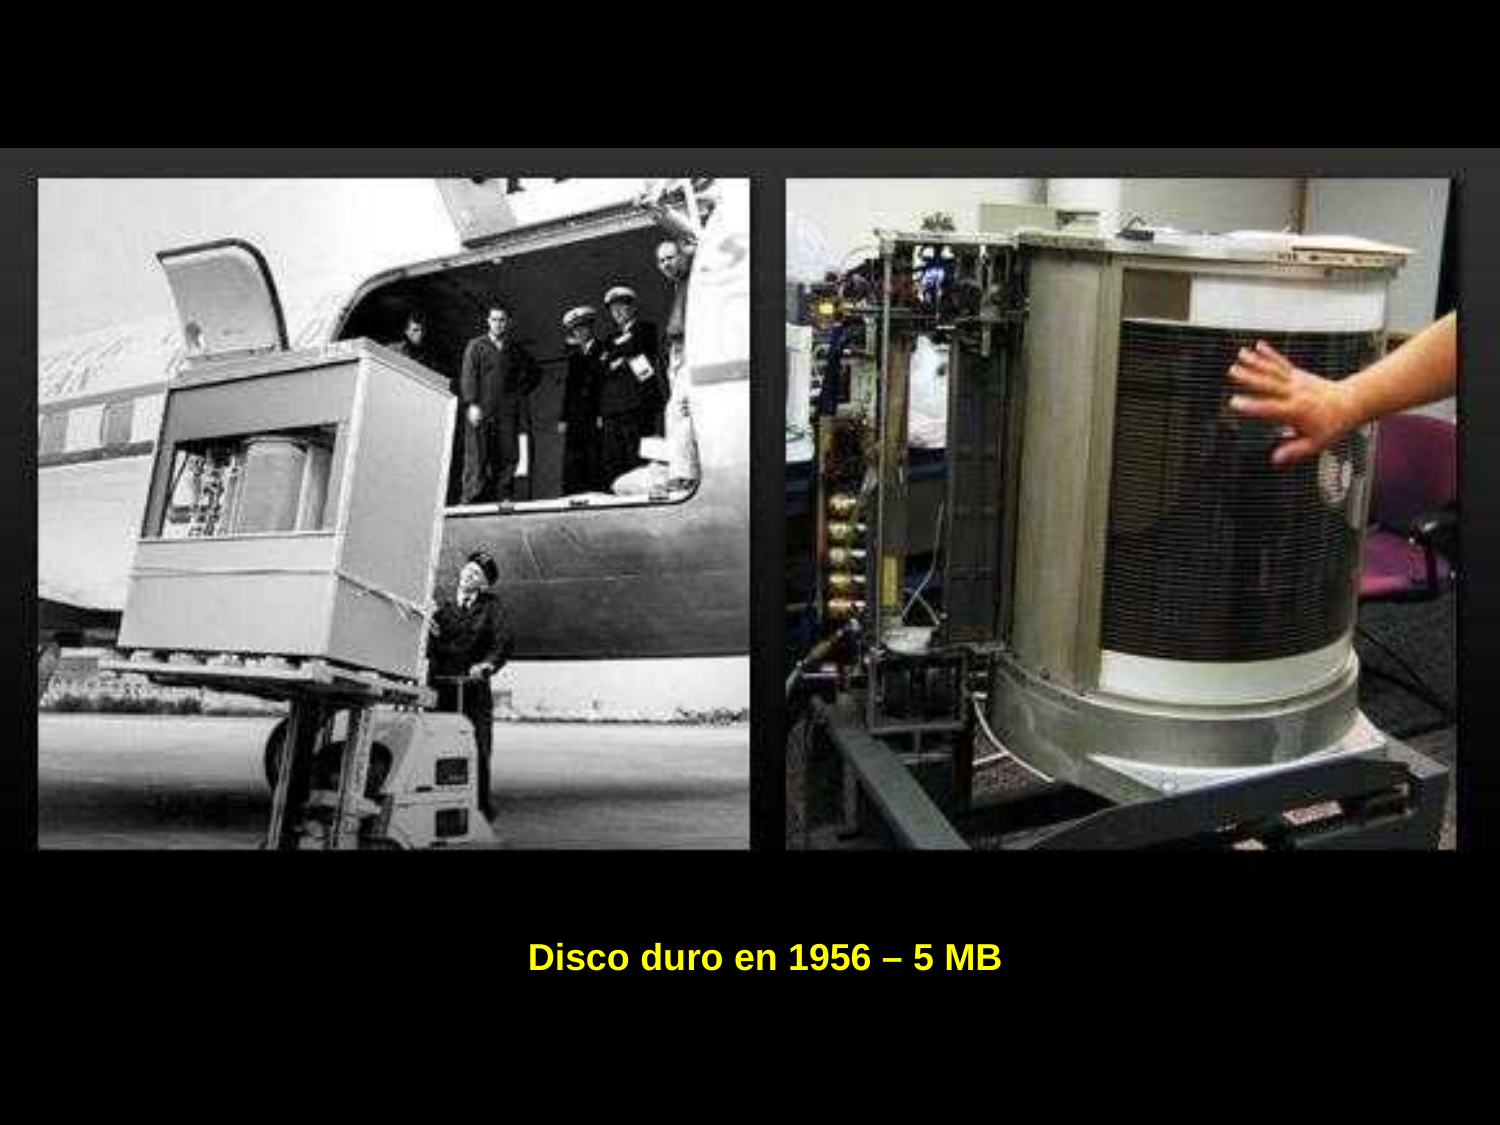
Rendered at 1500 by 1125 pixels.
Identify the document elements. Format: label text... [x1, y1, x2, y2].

picture [0, 148, 1500, 892]
text_box Disco duro en 1956 – 5 MB [316, 925, 1215, 987]
